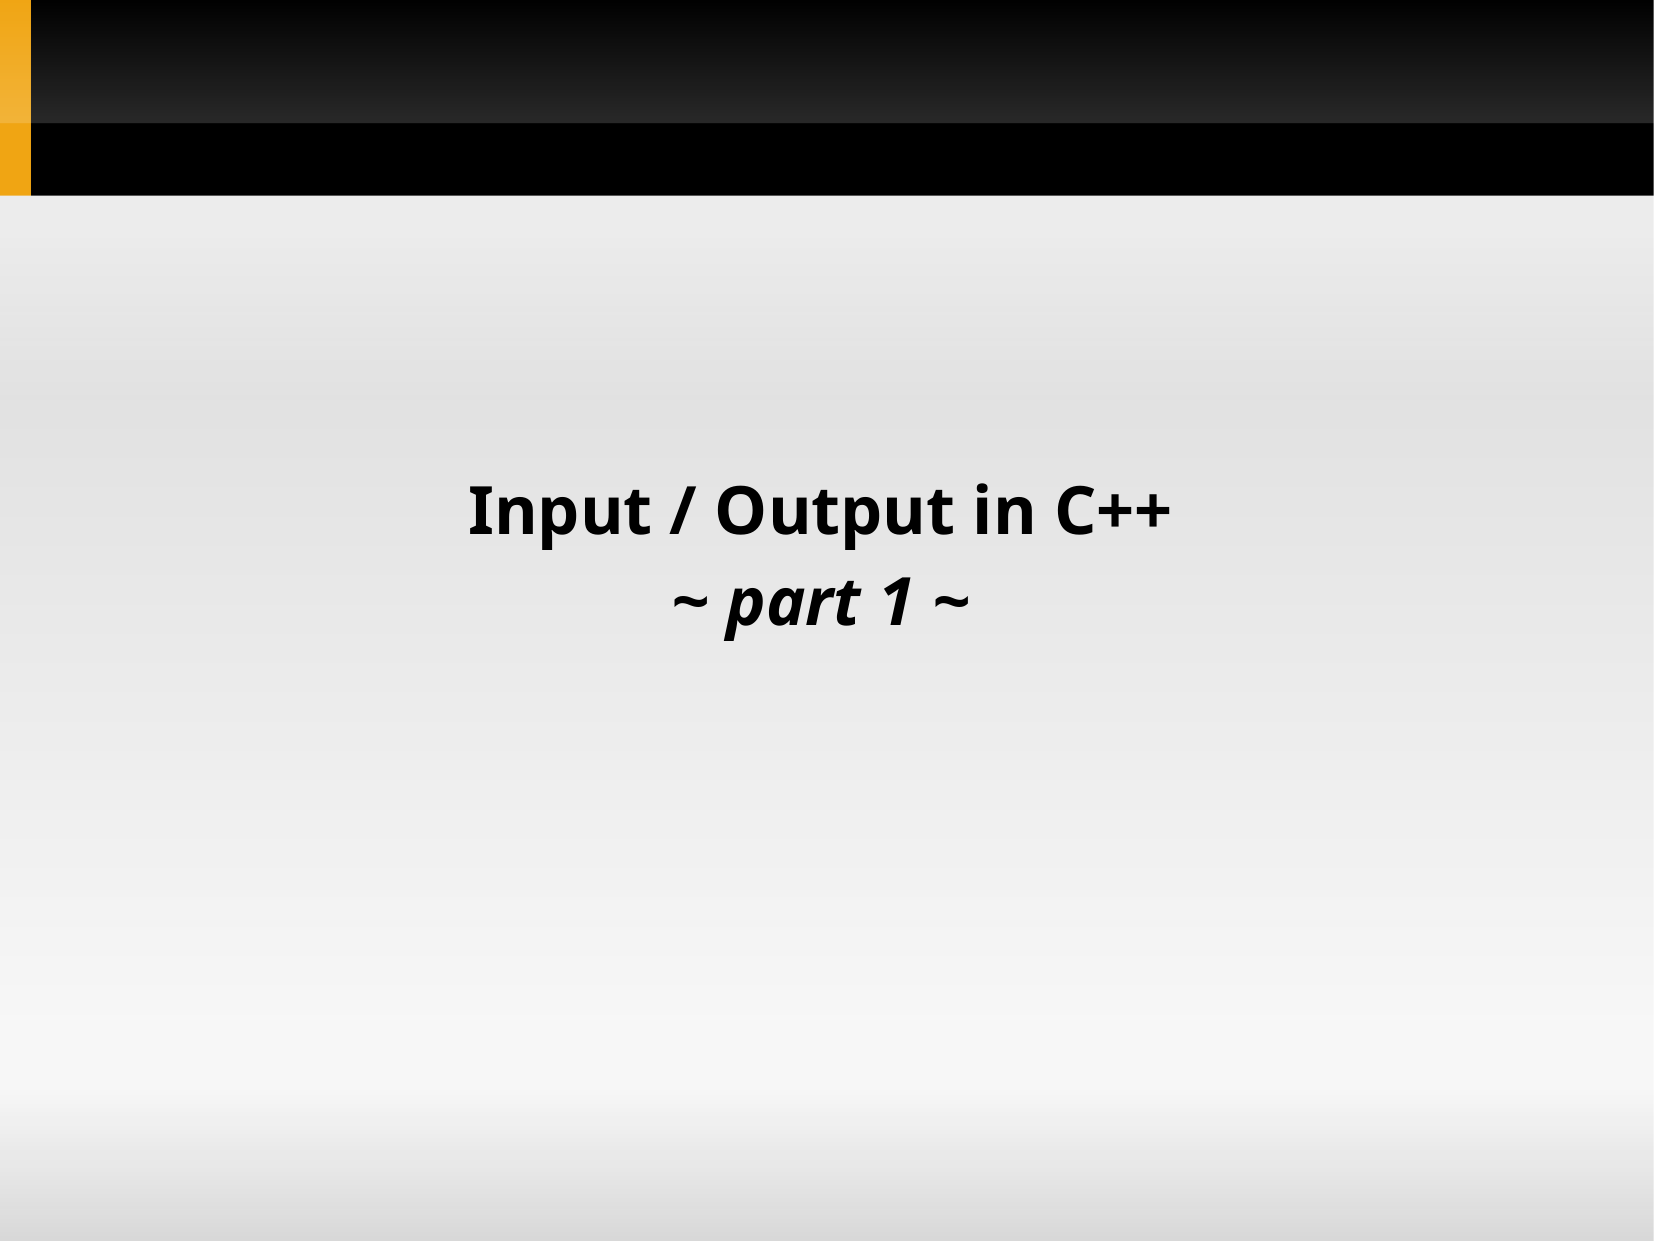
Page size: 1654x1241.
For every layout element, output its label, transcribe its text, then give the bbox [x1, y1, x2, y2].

picture [0, 0, 1654, 1241]
subtitle Input / Output in C++ ~ part 1 ~ [76, 0, 1565, 1109]
